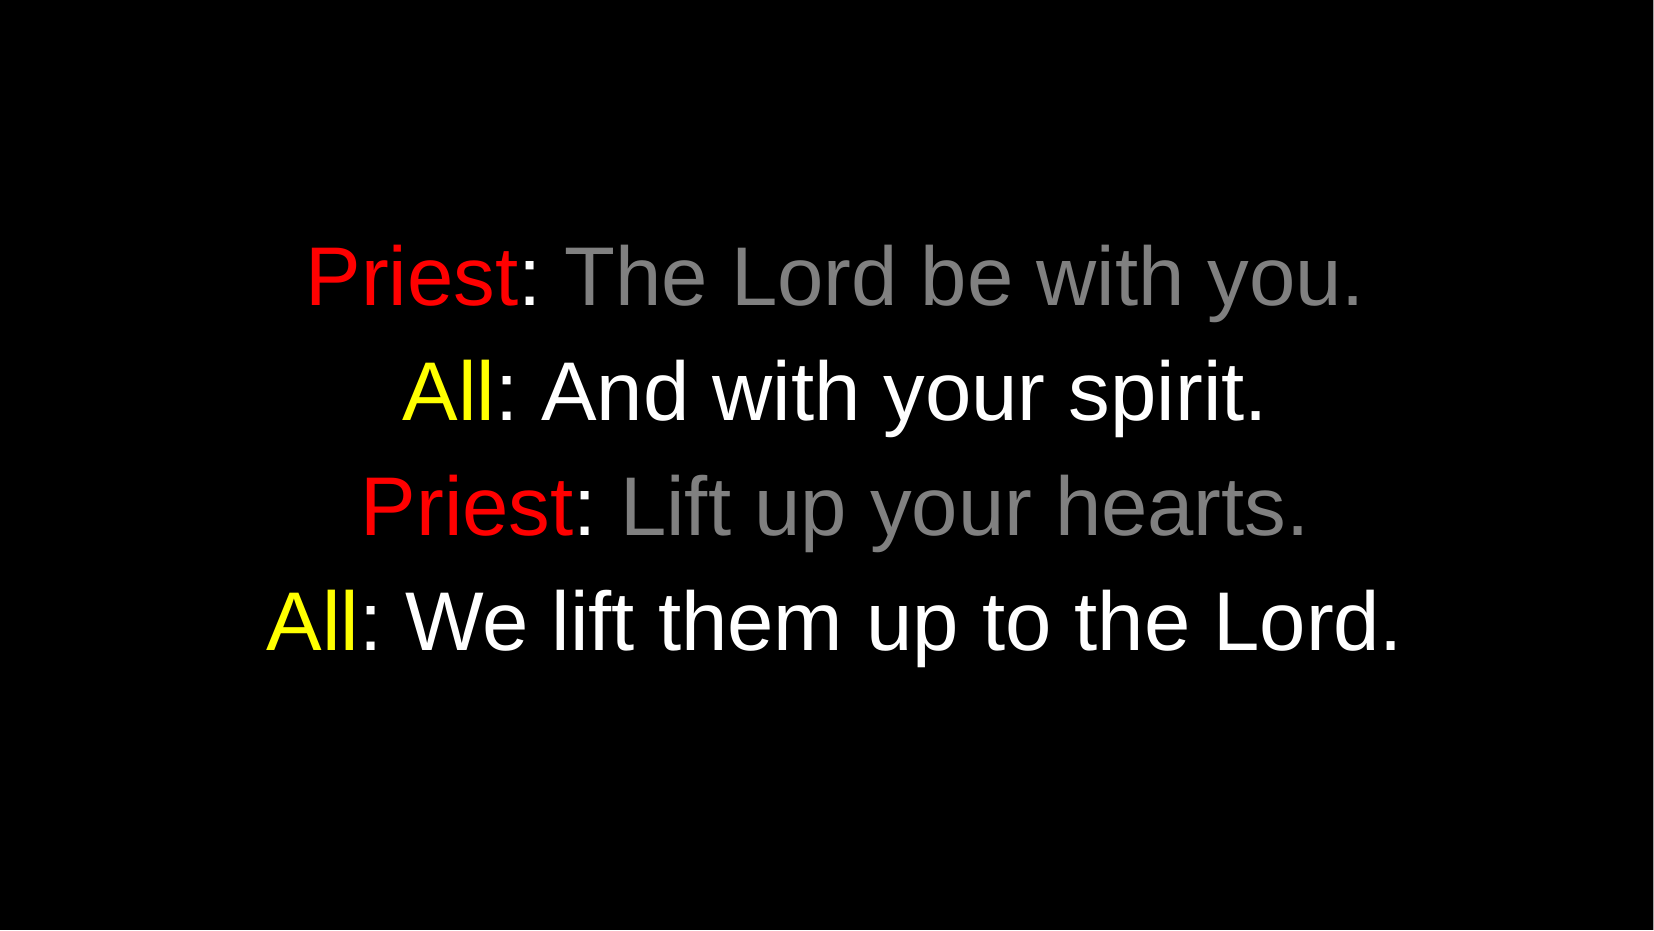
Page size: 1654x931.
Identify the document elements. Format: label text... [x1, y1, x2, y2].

list Priest: The Lord be with you. All: And with your spirit. Priest: Lift up your hearts. All: We lift them up to the Lord. [0, 230, 1654, 770]
